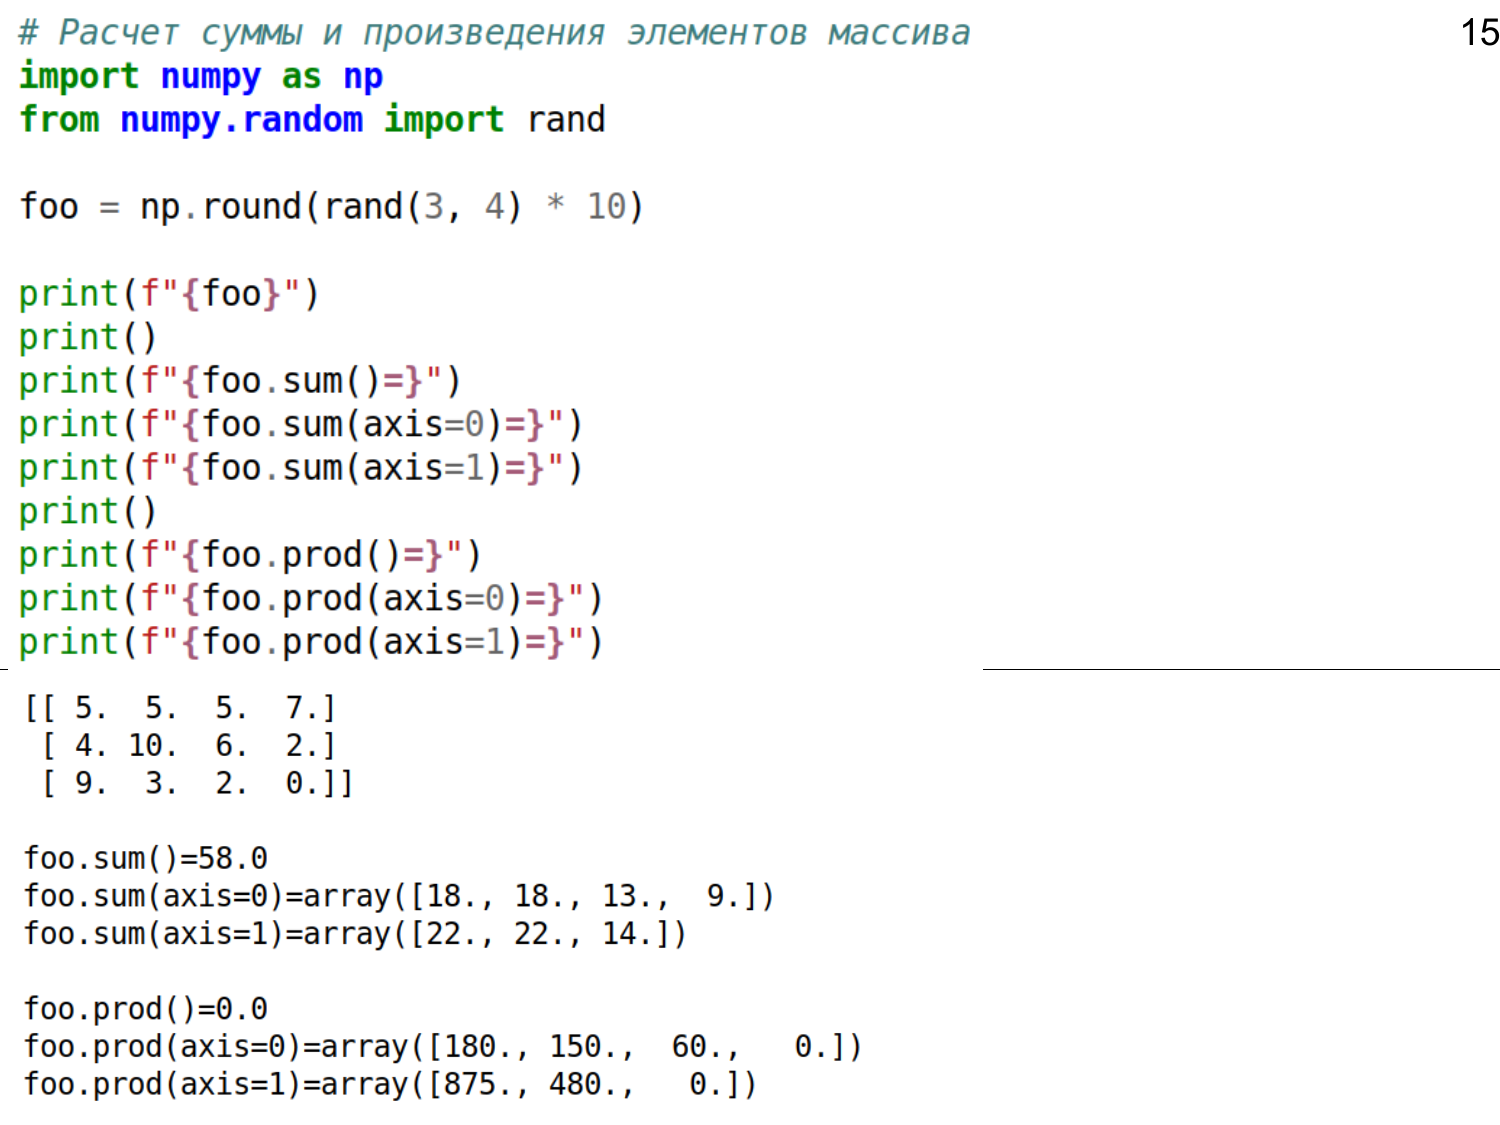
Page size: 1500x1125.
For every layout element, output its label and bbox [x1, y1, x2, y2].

picture [16, 682, 871, 1111]
picture [8, 7, 983, 670]
